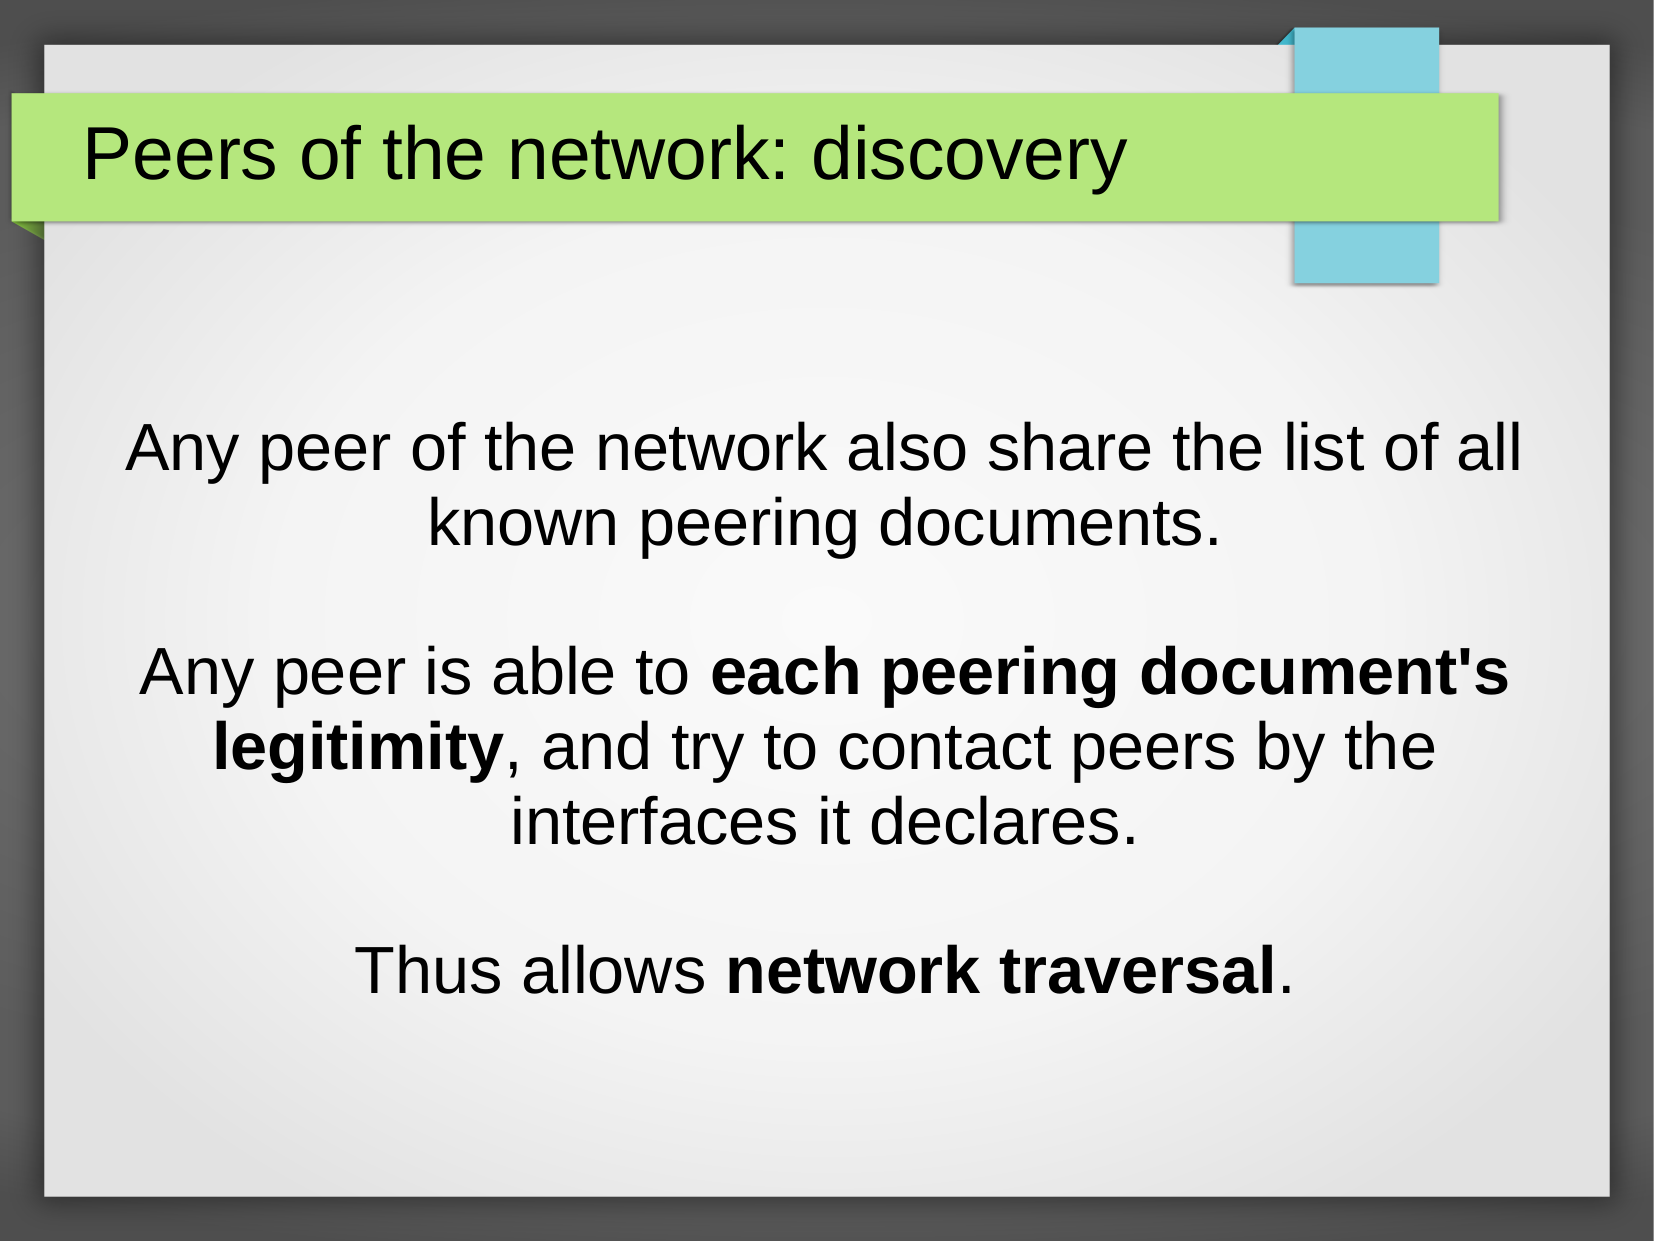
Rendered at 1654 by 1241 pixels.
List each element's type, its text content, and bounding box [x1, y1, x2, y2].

title Peers of the network: discovery [82, 94, 1501, 213]
subtitle Any peer of the network also share the list of all known peering documents. Any peer is able to each peering document's legitimity, and try to contact peers by the interfaces it declares. Thus allows network traversal. [81, 349, 1570, 1069]
picture [0, 0, 1654, 1241]
